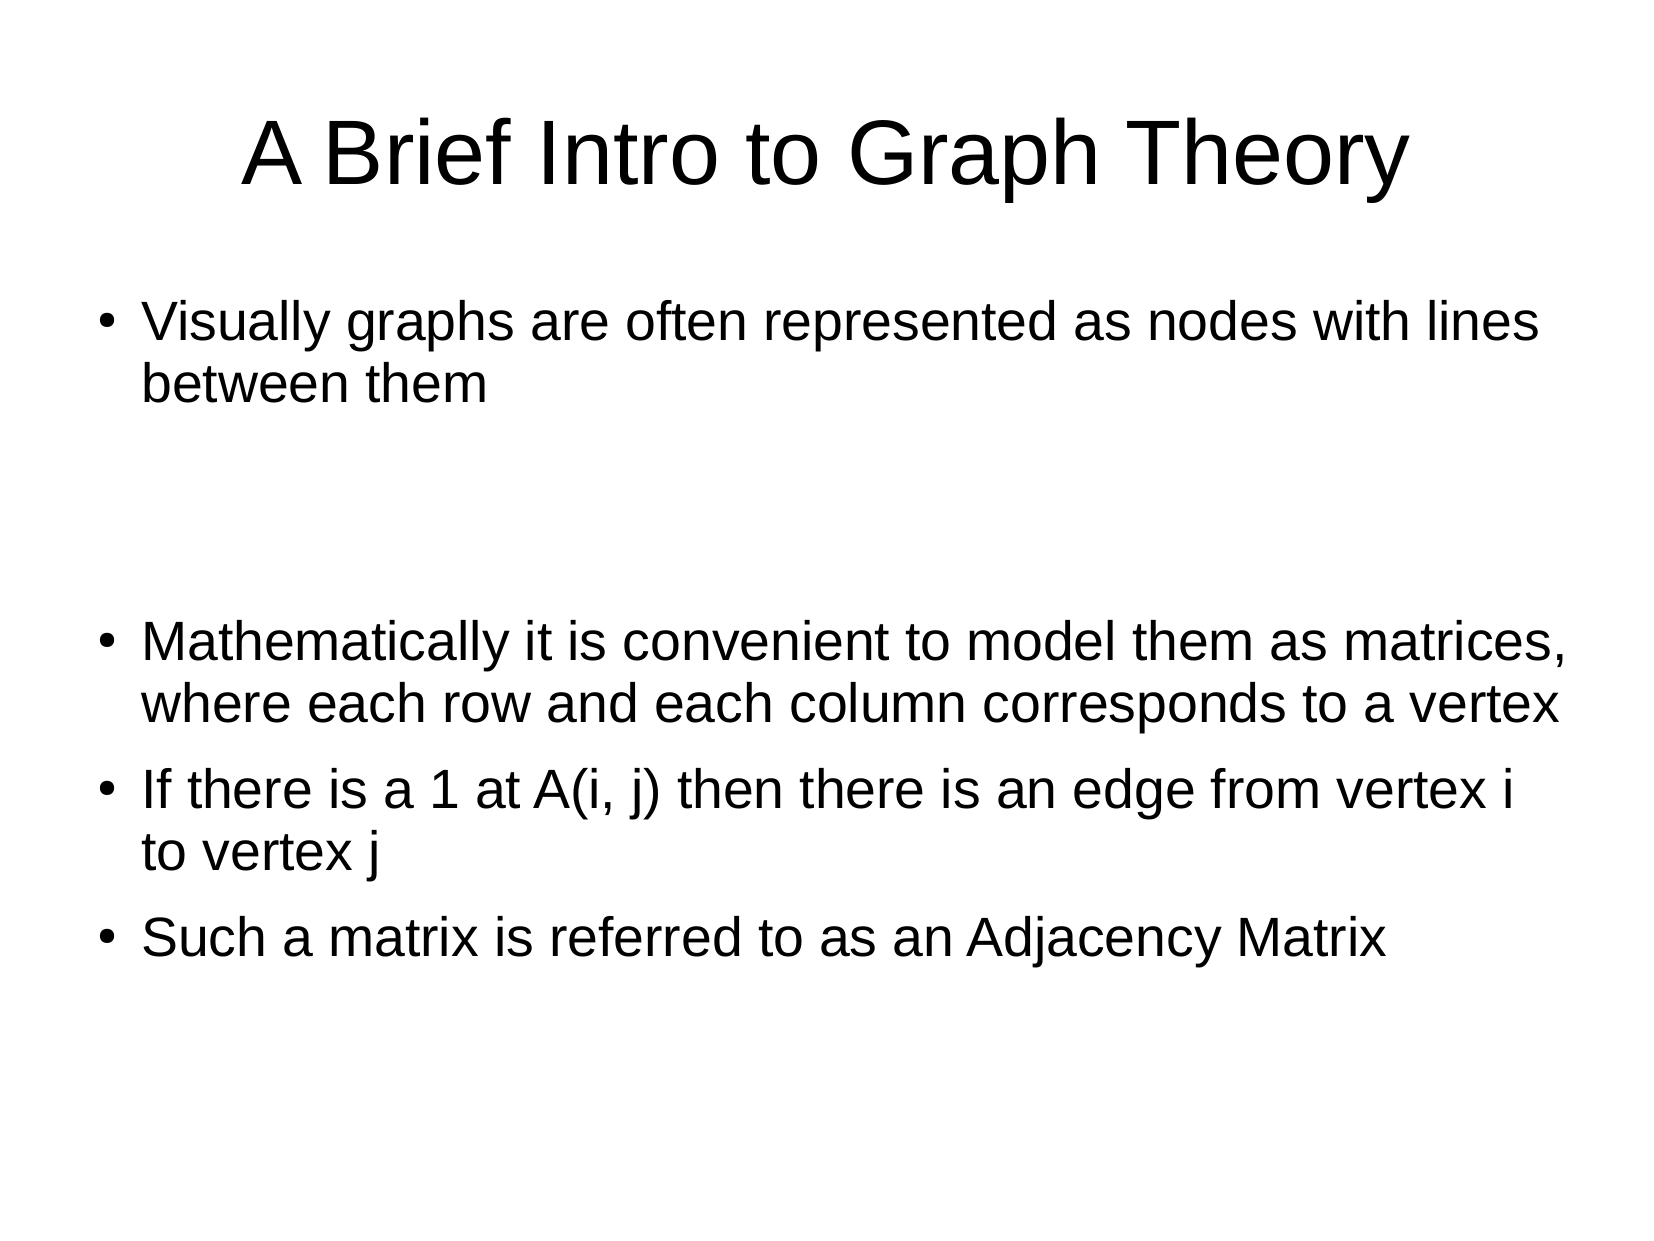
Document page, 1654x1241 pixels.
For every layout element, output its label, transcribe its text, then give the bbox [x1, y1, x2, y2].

title A Brief Intro to Graph Theory [82, 49, 1571, 257]
list Visually graphs are often represented as nodes with lines between them Mathematically it is convenient to model them as matrices, where each row and each column corresponds to a vertex If there is a 1 at A(i, j) then there is an edge from vertex i to vertex j Such a matrix is referred to as an Adjacency Matrix [82, 290, 1571, 1010]
